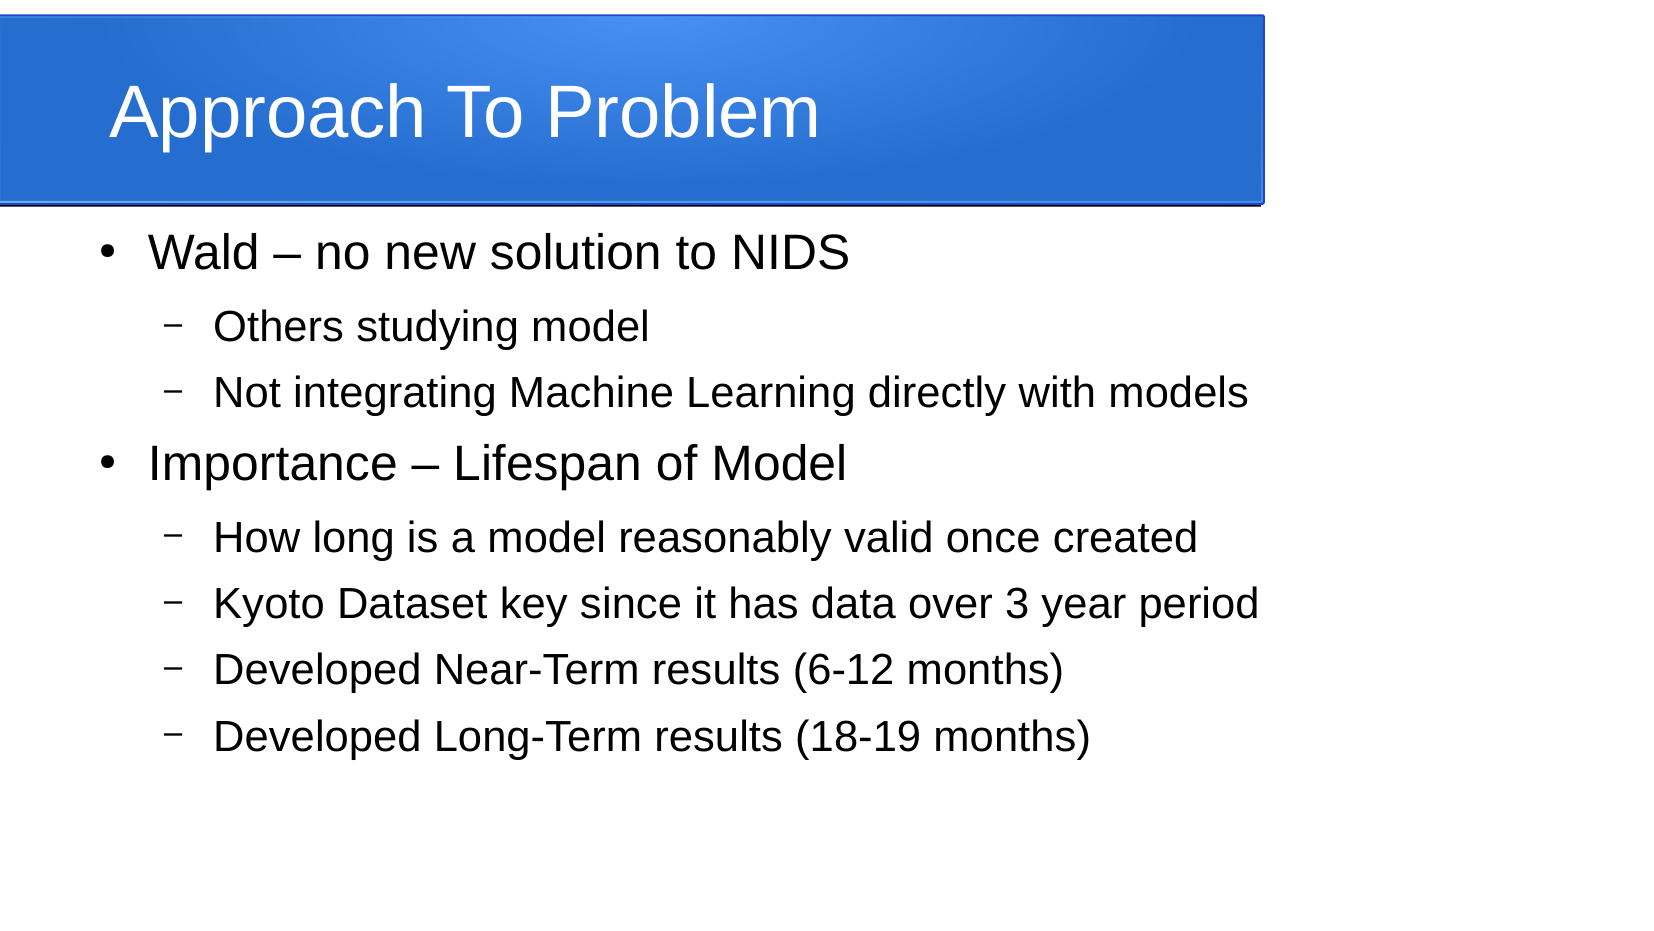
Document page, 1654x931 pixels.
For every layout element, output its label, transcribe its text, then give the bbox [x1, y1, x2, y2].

list Wald – no new solution to NIDS Others studying model Not integrating Machine Learning directly with models Importance – Lifespan of Model How long is a model reasonably valid once created Kyoto Dataset key since it has data over 3 year period Developed Near-Term results (6-12 months) Developed Long-Term results (18-19 months) [82, 224, 1571, 764]
title Approach To Problem [82, 0, 1235, 224]
